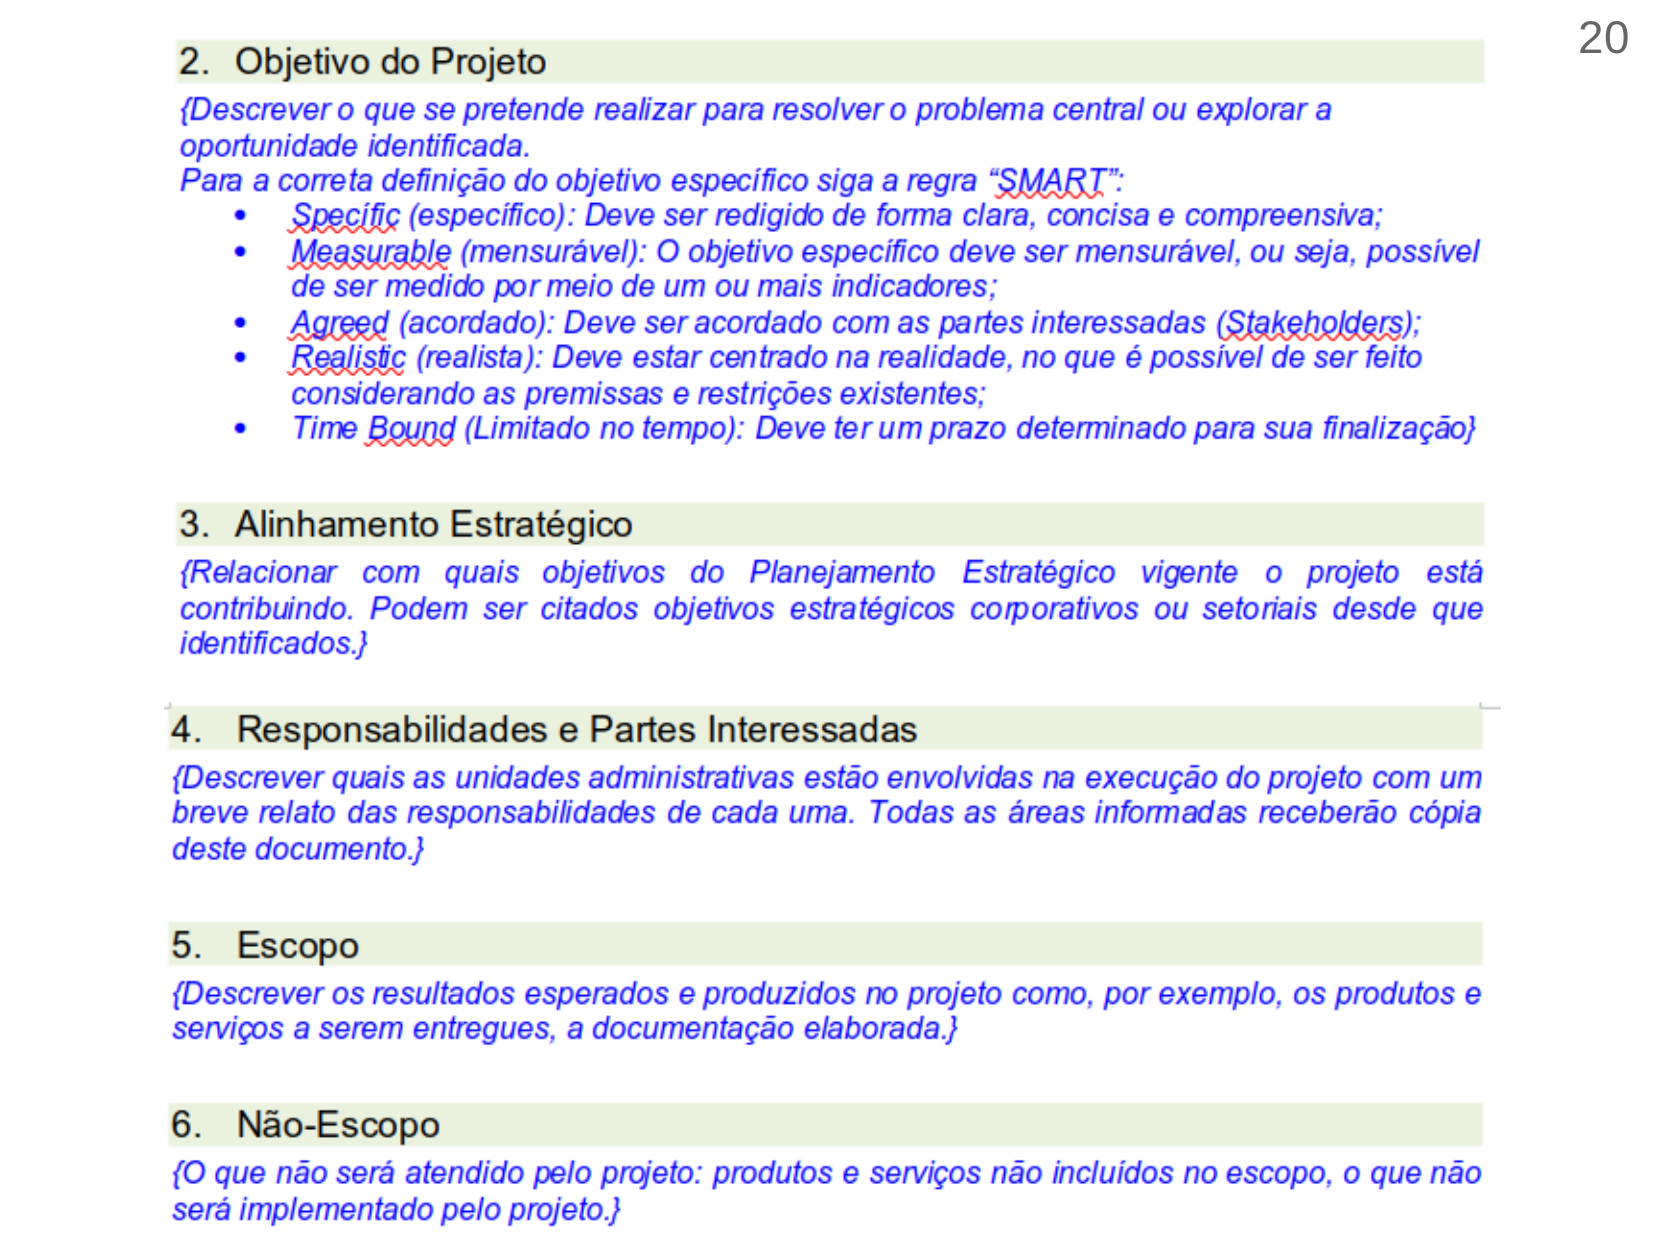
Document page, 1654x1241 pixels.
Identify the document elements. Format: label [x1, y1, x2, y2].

picture [172, 36, 1501, 662]
picture [164, 702, 1501, 1236]
